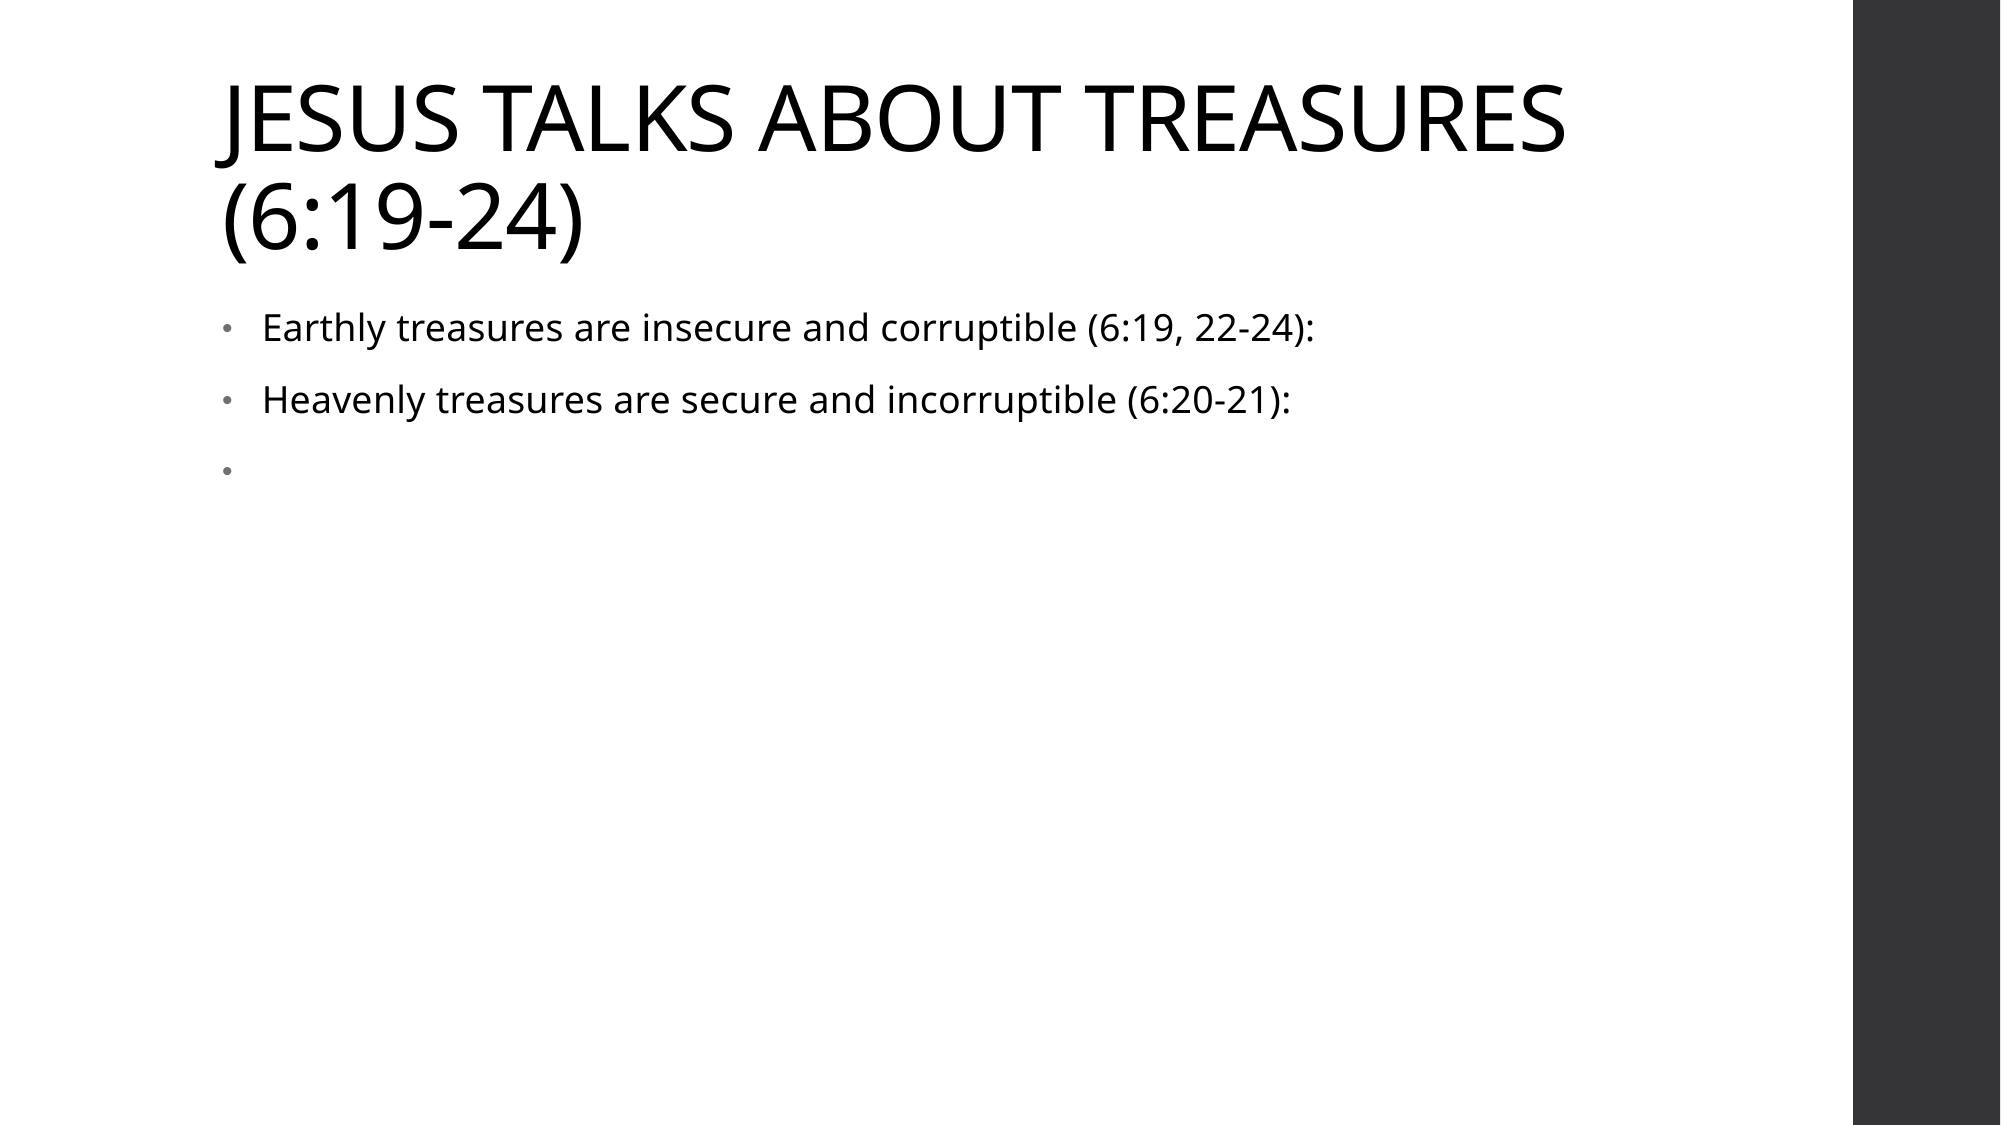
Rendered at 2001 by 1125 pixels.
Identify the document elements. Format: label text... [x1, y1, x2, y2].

list Earthly treasures are insecure and corruptible (6:19, 22-24): Heavenly treasures are secure and incorruptible (6:20-21): [206, 299, 1617, 1014]
title JESUS TALKS ABOUT TREASURES (6:19-24) [206, 60, 1797, 278]
